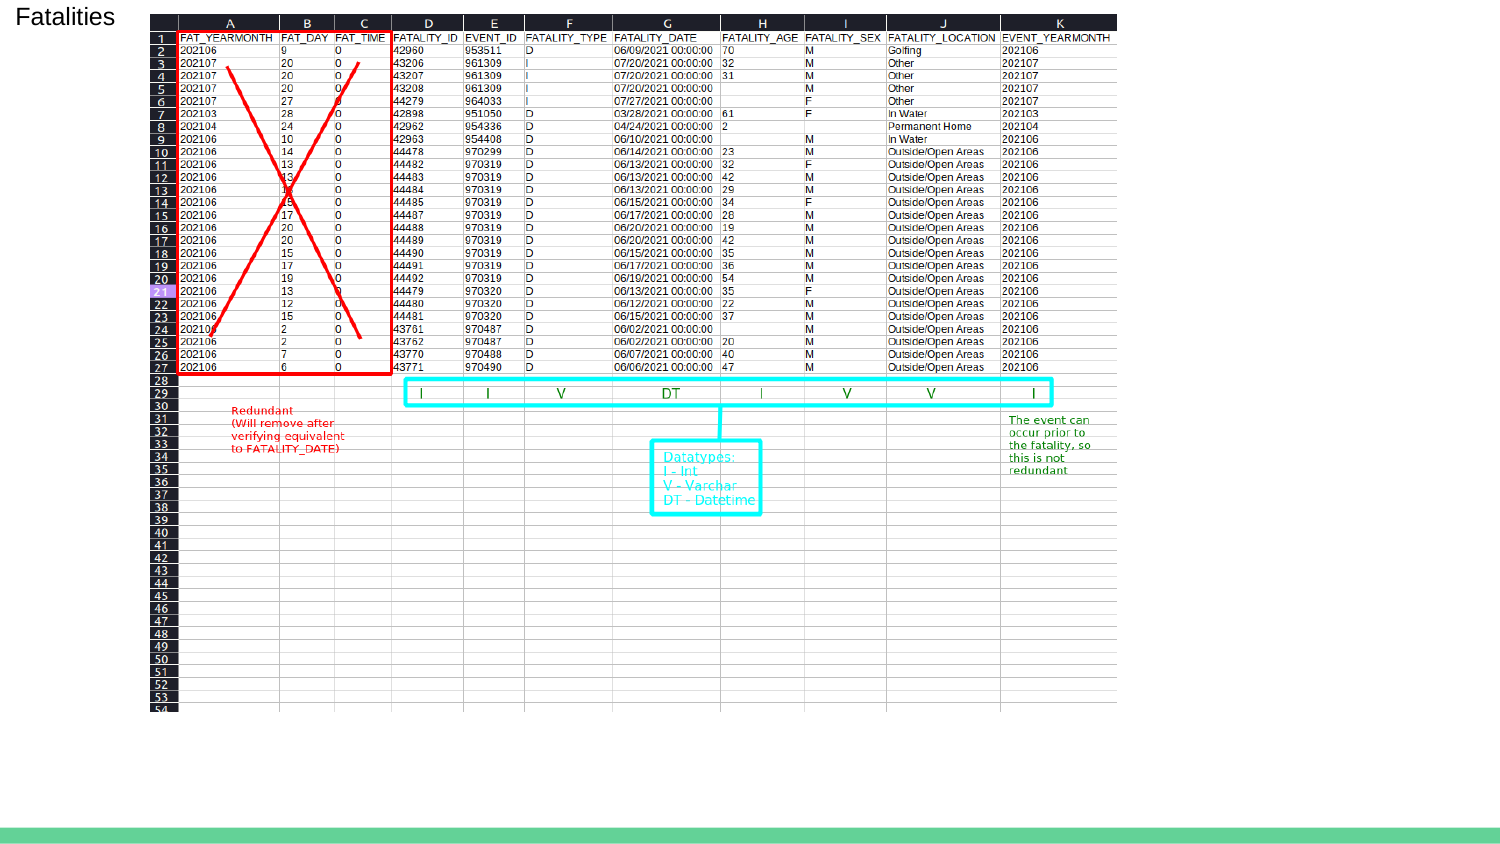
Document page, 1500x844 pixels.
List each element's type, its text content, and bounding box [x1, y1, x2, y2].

picture [150, 14, 1117, 712]
text_box Fatalities [0, 0, 138, 39]
